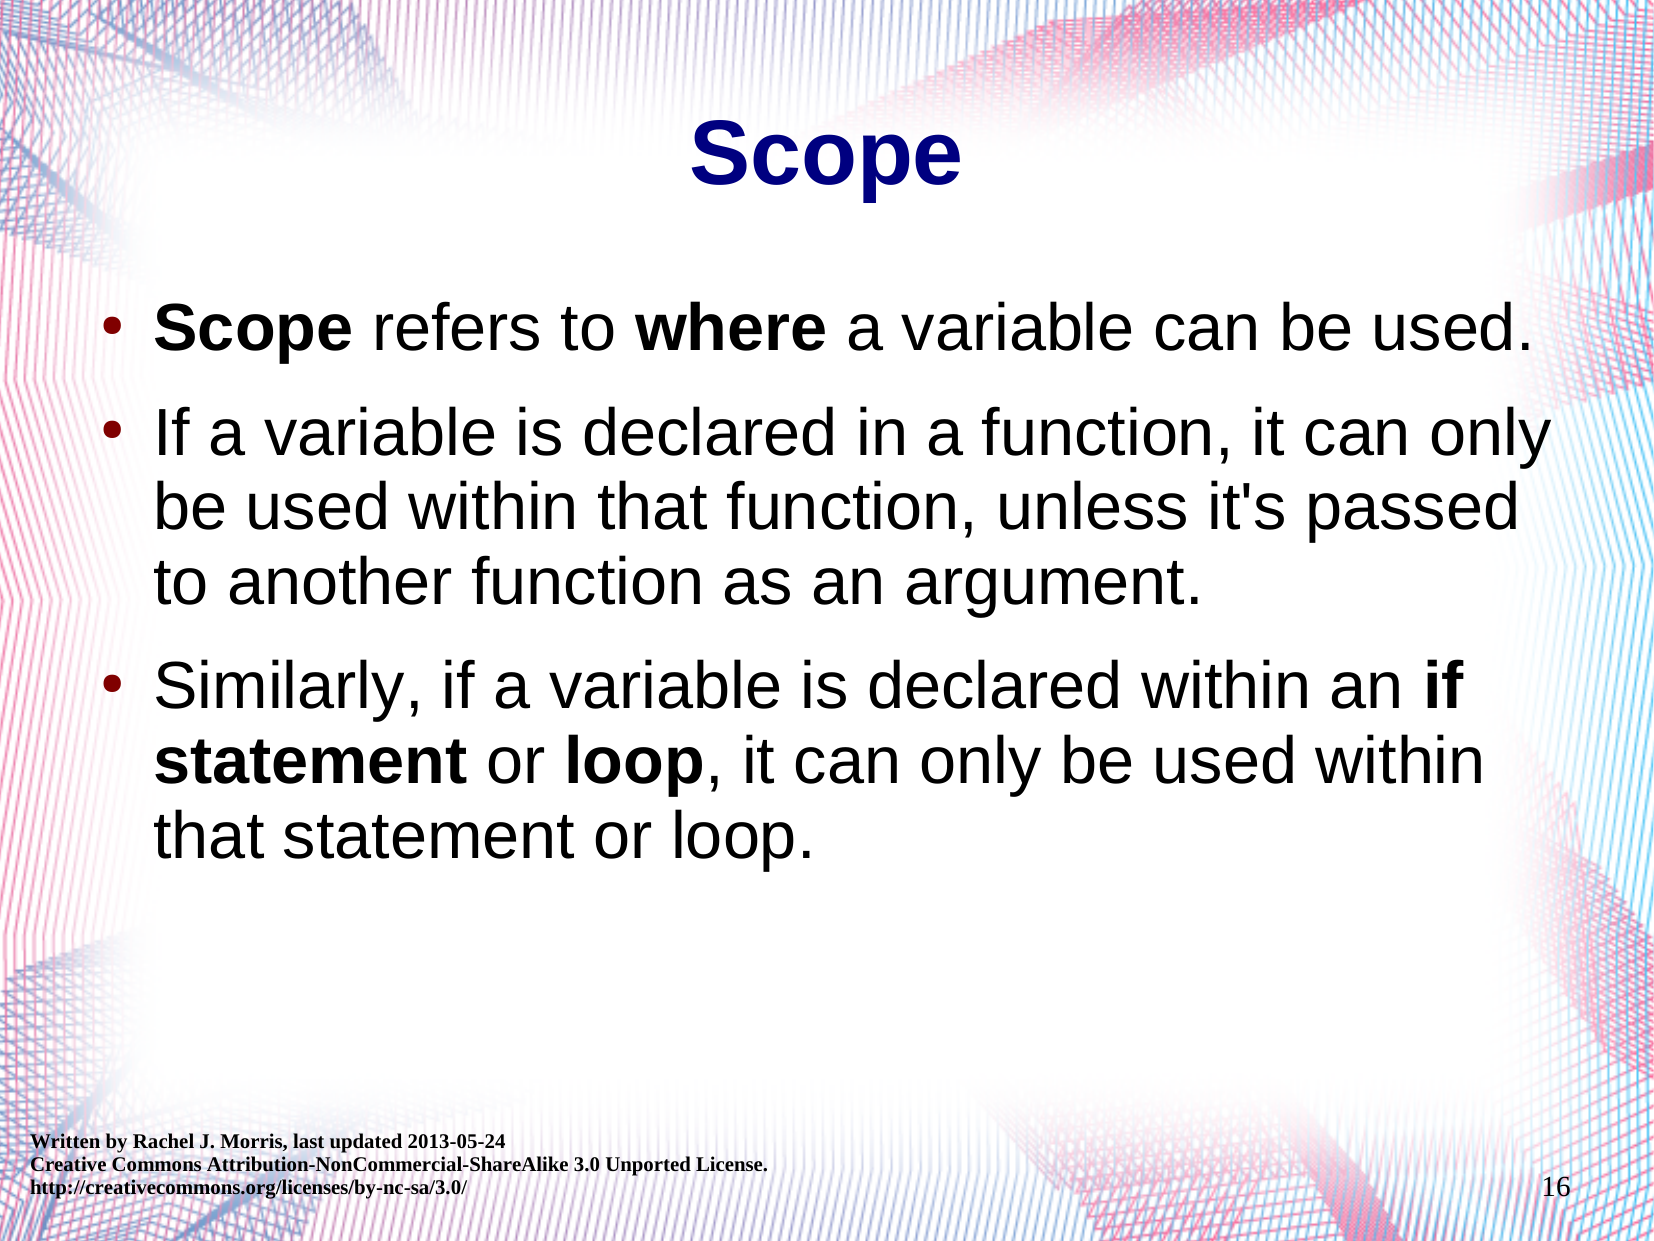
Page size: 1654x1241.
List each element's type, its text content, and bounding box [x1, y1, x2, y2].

title Scope [82, 49, 1571, 257]
picture [0, 0, 1654, 1241]
list Scope refers to where a variable can be used. If a variable is declared in a function, it can only be used within that function, unless it's passed to another function as an argument. Similarly, if a variable is declared within an if statement or loop, it can only be used within that statement or loop. [82, 290, 1571, 1010]
